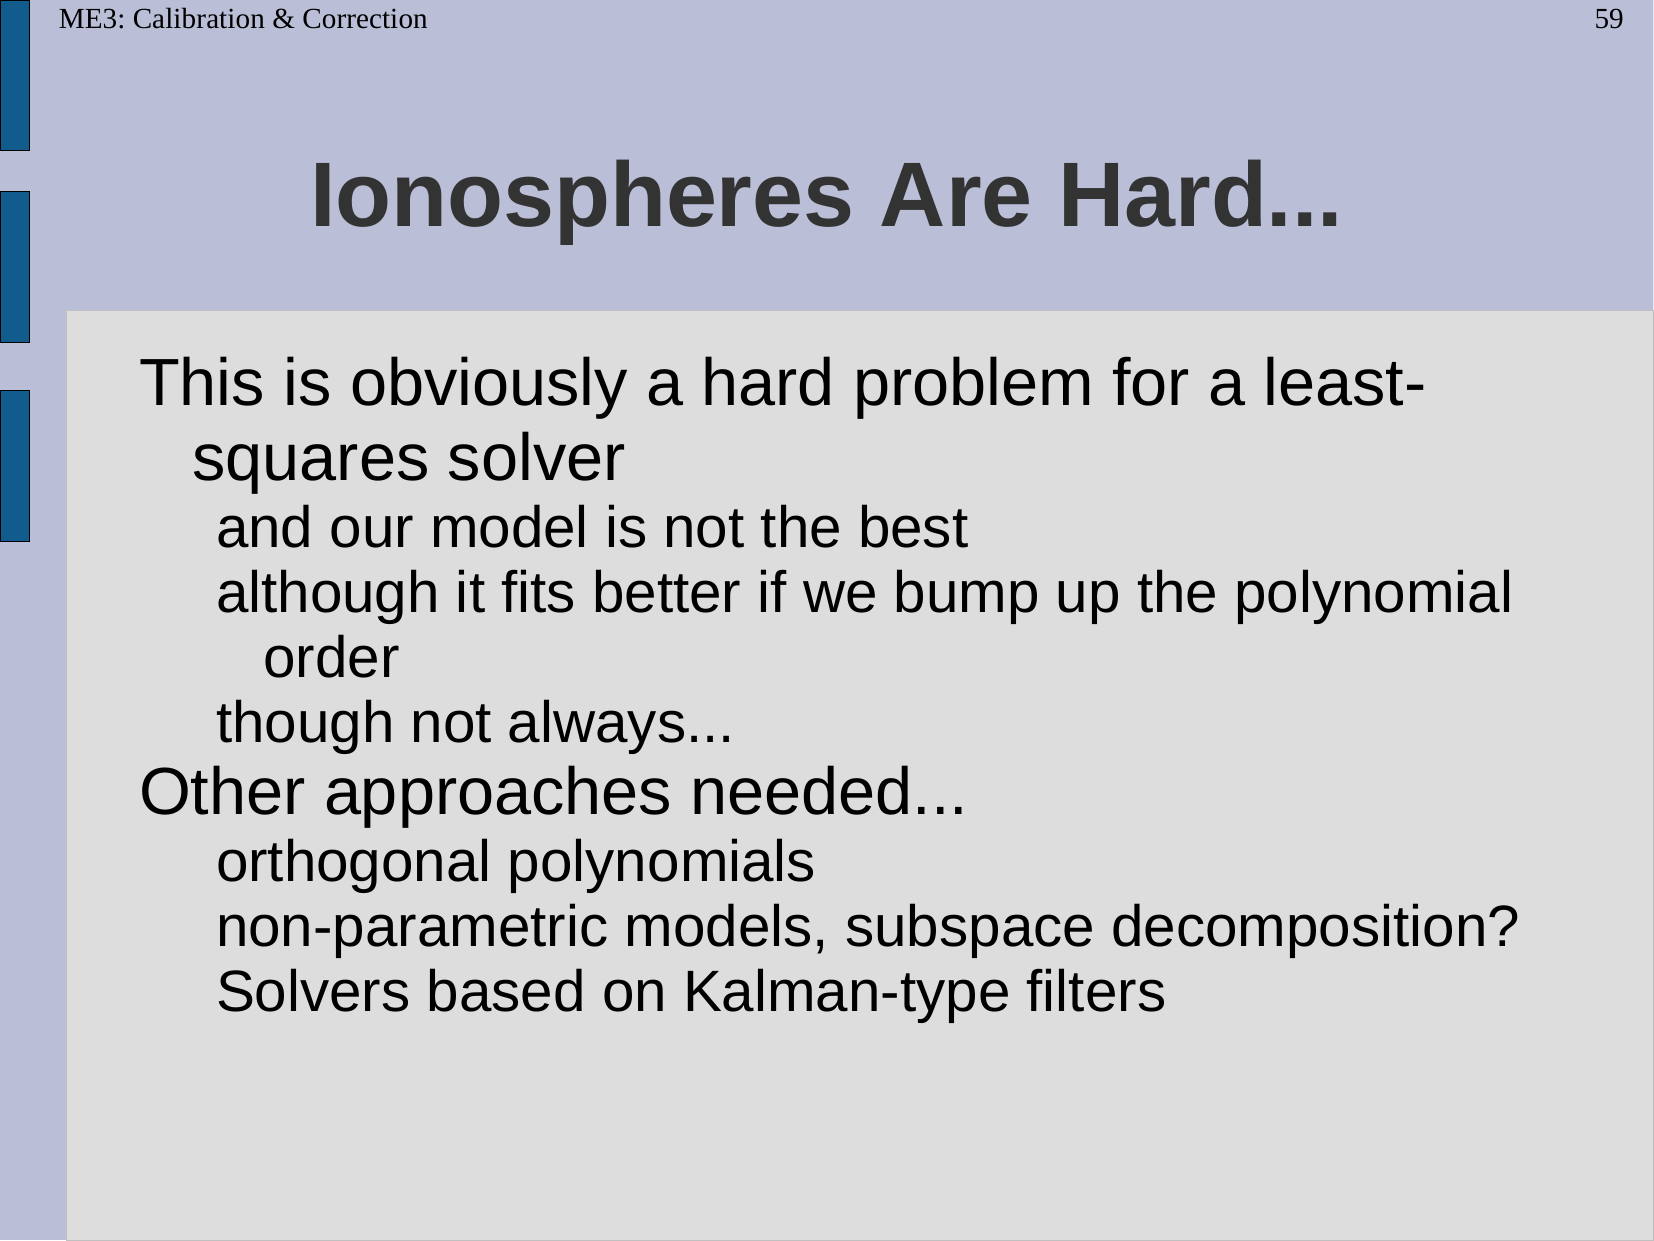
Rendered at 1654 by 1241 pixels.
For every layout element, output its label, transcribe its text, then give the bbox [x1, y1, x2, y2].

title Ionospheres Are Hard... [121, 98, 1534, 291]
list This is obviously a hard problem for a least-squares solver and our model is not the best although it fits better if we bump up the polynomial order though not always... Other approaches needed... orthogonal polynomials non-parametric models, subspace decomposition? Solvers based on Kalman-type filters [121, 344, 1534, 1121]
